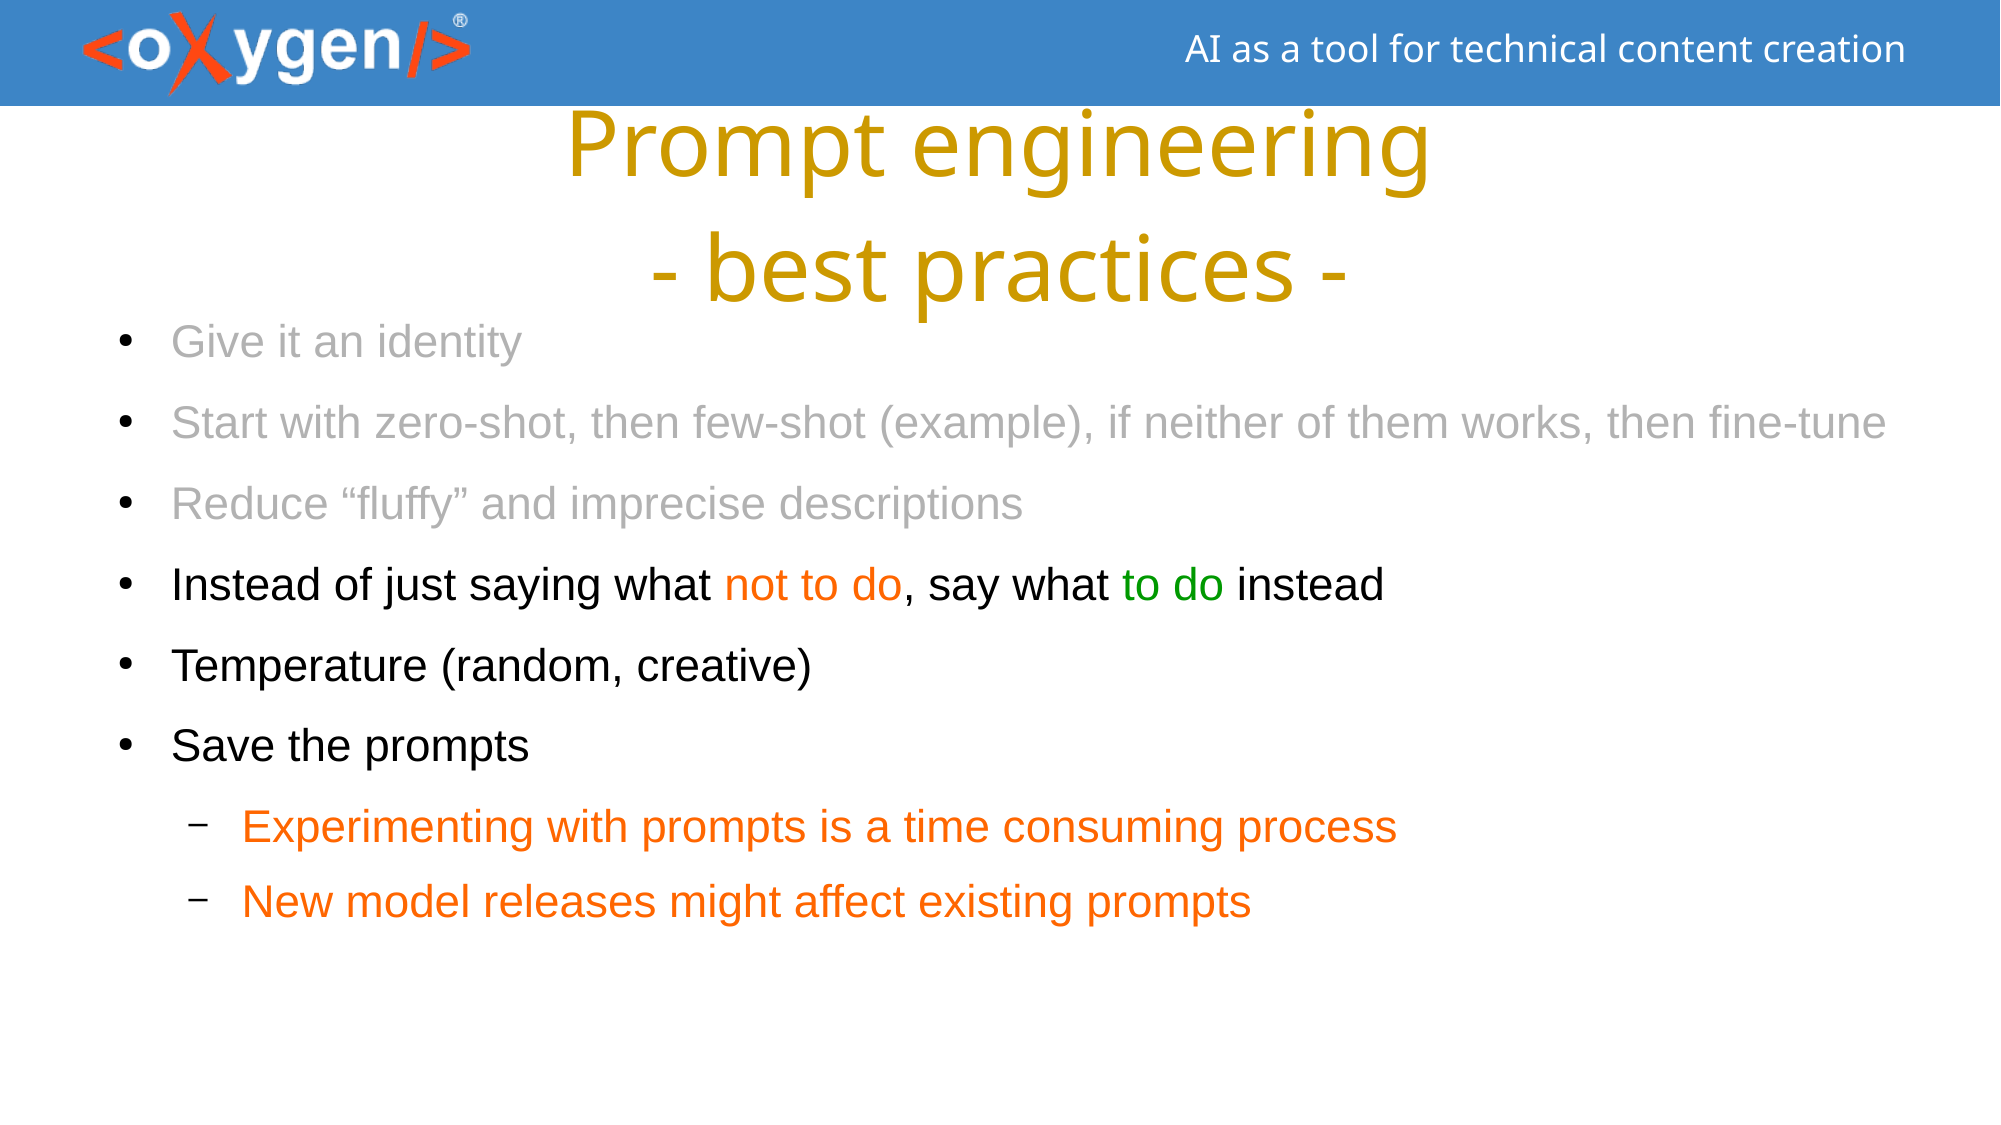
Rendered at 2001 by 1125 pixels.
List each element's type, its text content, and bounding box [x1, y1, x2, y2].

title Prompt engineering - best practices - [99, 92, 1900, 316]
list Give it an identity Start with zero-shot, then few-shot (example), if neither of them works, then fine-tune Reduce “fluffy” and imprecise descriptions Instead of just saying what not to do, say what to do instead Temperature (random, creative) Save the prompts Experimenting with prompts is a time consuming process New model releases might affect existing prompts [99, 316, 1900, 1083]
picture [75, 0, 488, 106]
